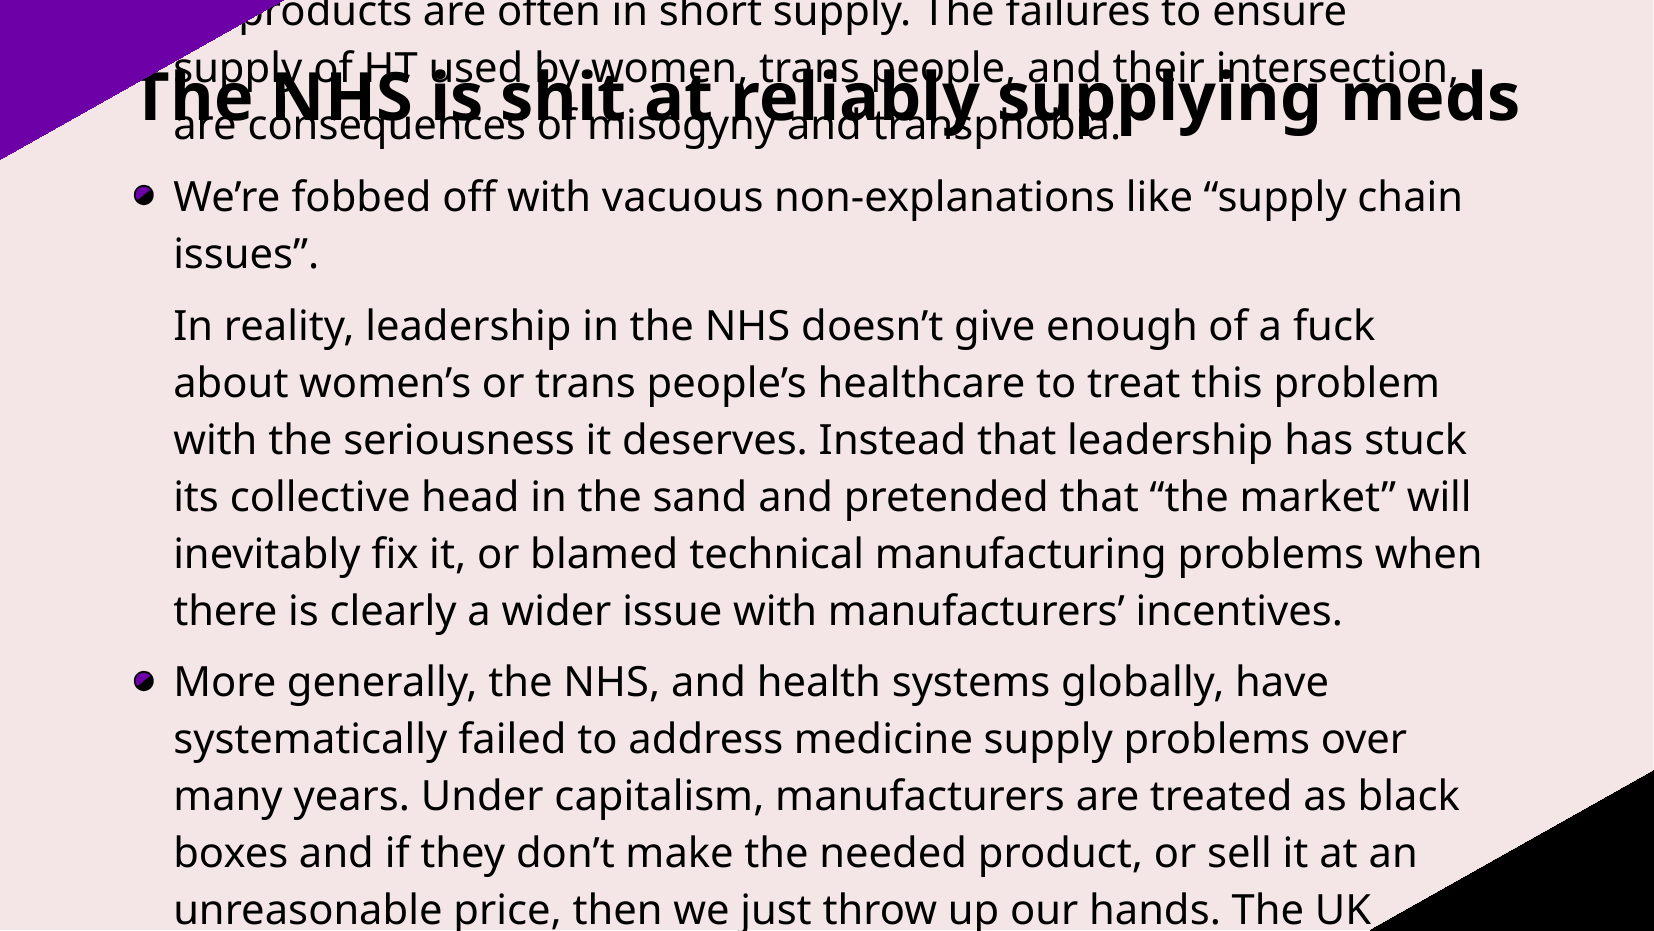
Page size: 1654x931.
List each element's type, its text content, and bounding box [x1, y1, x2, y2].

subtitle HT products are often in short supply. The failures to ensure supply of HT used by women, trans people, and their intersection, are consequences of misogyny and transphobia. We’re fobbed off with vacuous non-explanations like “supply chain issues”. In reality, leadership in the NHS doesn’t give enough of a fuck about women’s or trans people’s healthcare to treat this problem with the seriousness it deserves. Instead that leadership has stuck its collective head in the sand and pretended that “the market” will inevitably fix it, or blamed technical manufacturing problems when there is clearly a wider issue with manufacturers’ incentives. More generally, the NHS, and health systems globally, have systematically failed to address medicine supply problems over many years. Under capitalism, manufacturers are treated as black boxes and if they don’t make the needed product, or sell it at an unreasonable price, then we just throw up our hands. The UK media has failed to adequately hold the NHS to account as being responsible for ensuring supply for UK patients. [132, 141, 1487, 891]
title The NHS is shit at reliably supplying meds [82, 35, 1571, 154]
text_box [0, 0, 284, 160]
text_box [1370, 770, 1654, 931]
